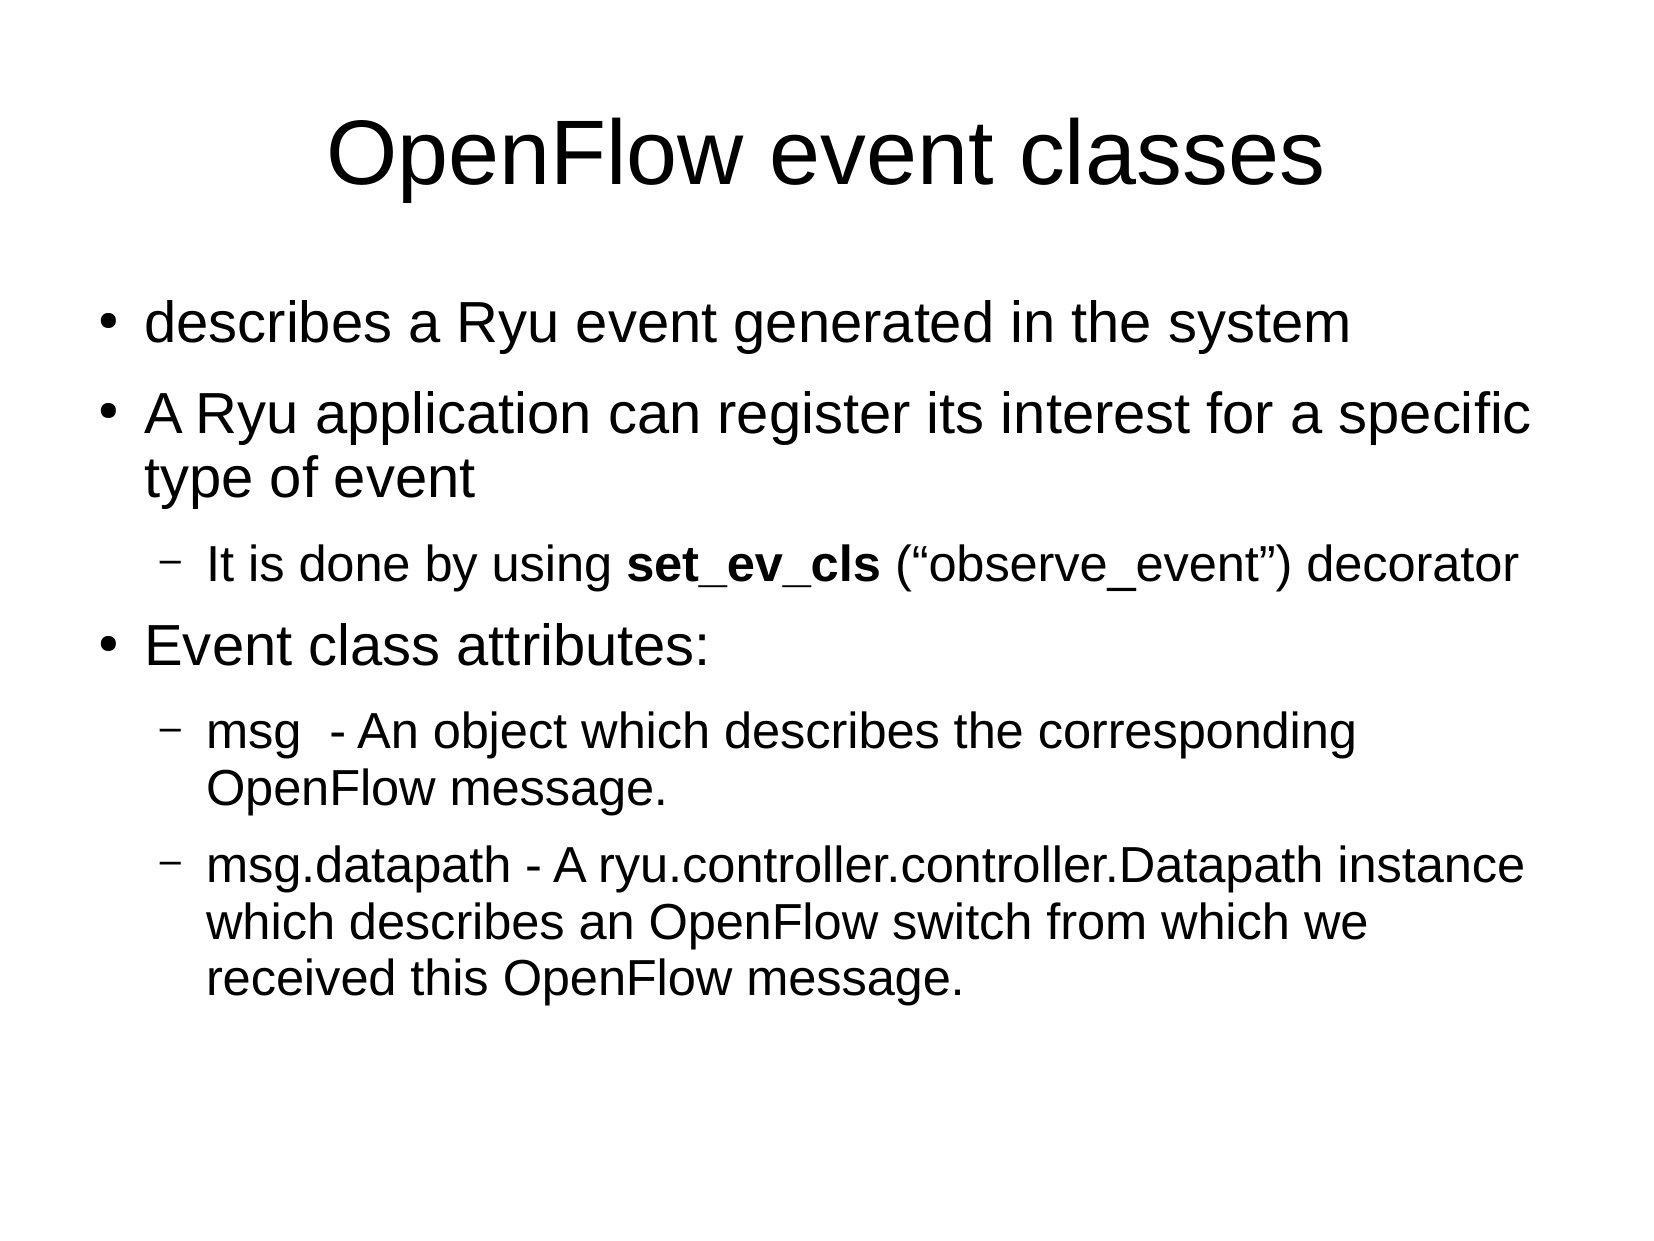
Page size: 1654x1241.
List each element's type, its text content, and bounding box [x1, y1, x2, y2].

title OpenFlow event classes [82, 49, 1571, 257]
list describes a Ryu event generated in the system A Ryu application can register its interest for a specific type of event It is done by using set_ev_cls (“observe_event”) decorator Event class attributes: msg - An object which describes the corresponding OpenFlow message. msg.datapath - A ryu.controller.controller.Datapath instance which describes an OpenFlow switch from which we received this OpenFlow message. [82, 290, 1571, 1010]
